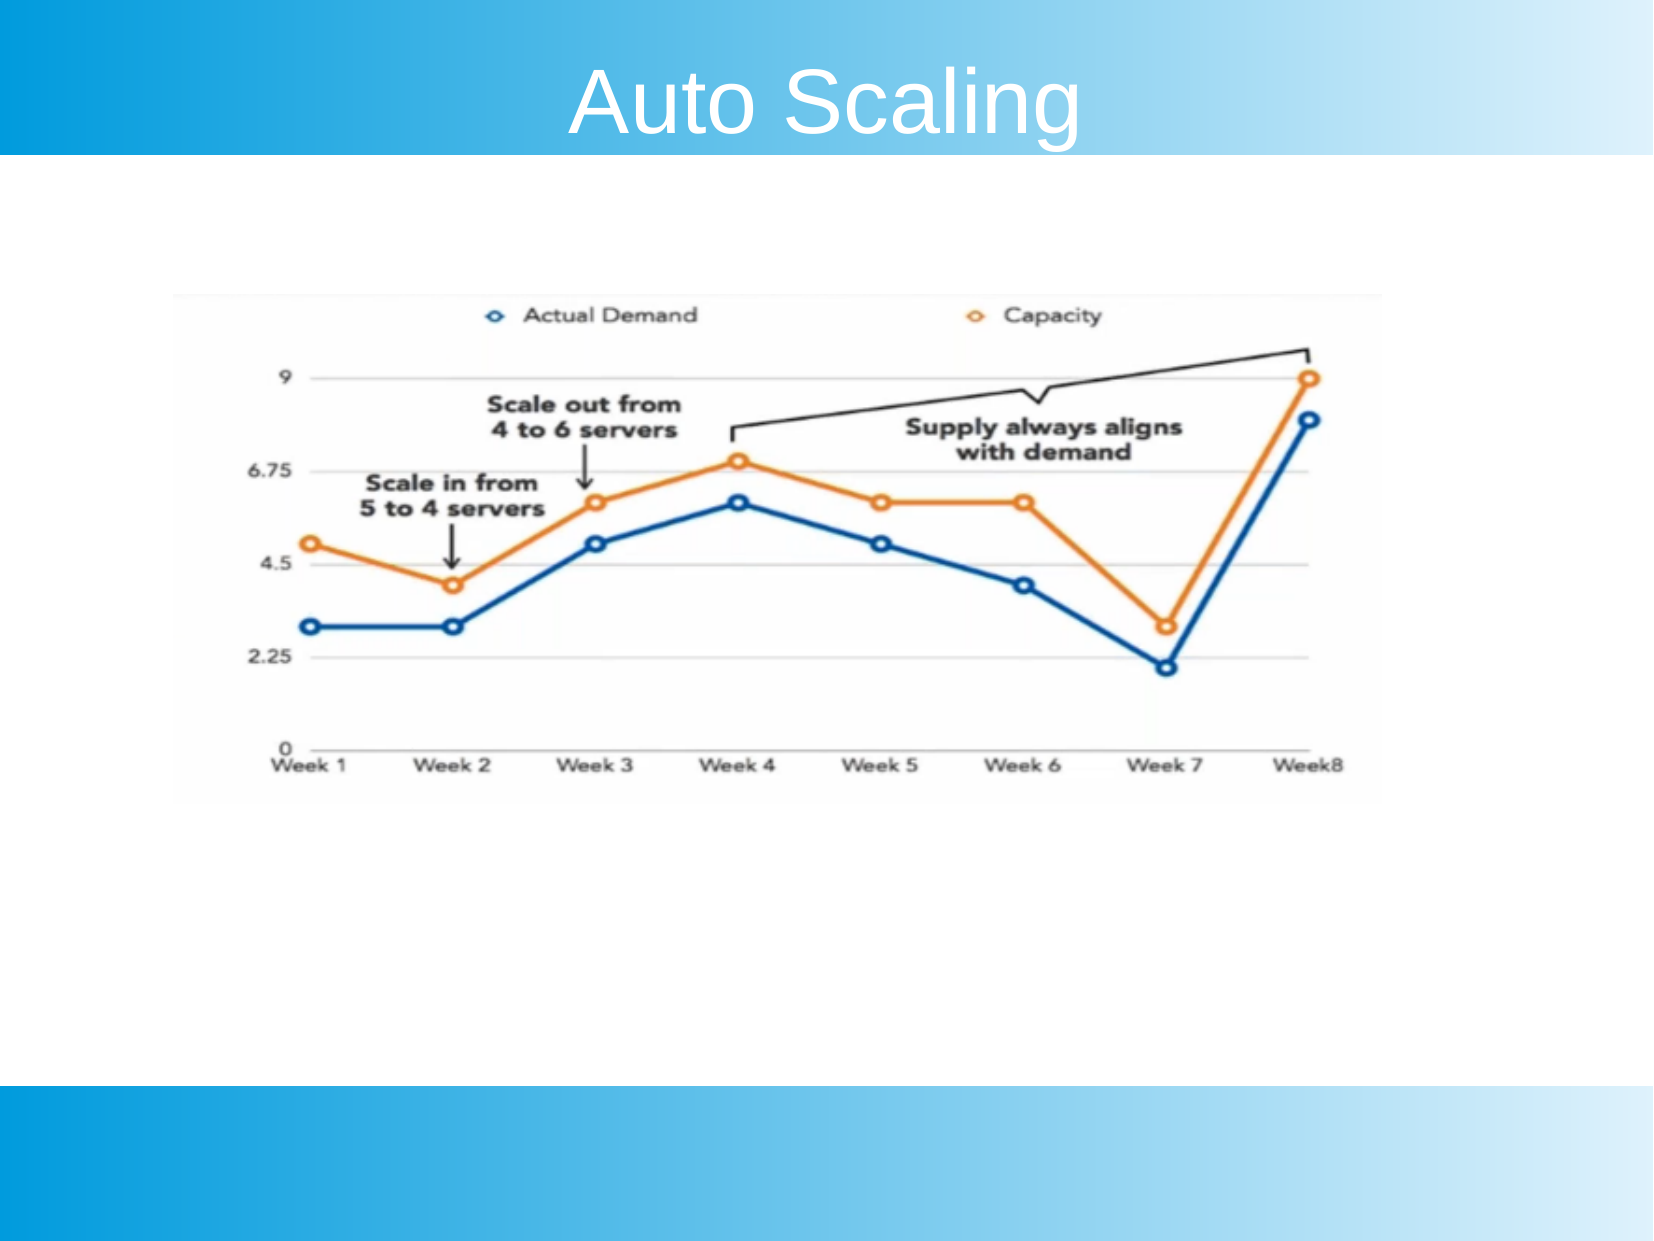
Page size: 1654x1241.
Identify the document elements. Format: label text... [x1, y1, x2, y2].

picture [173, 294, 1382, 804]
title Auto Scaling [82, 49, 1571, 155]
